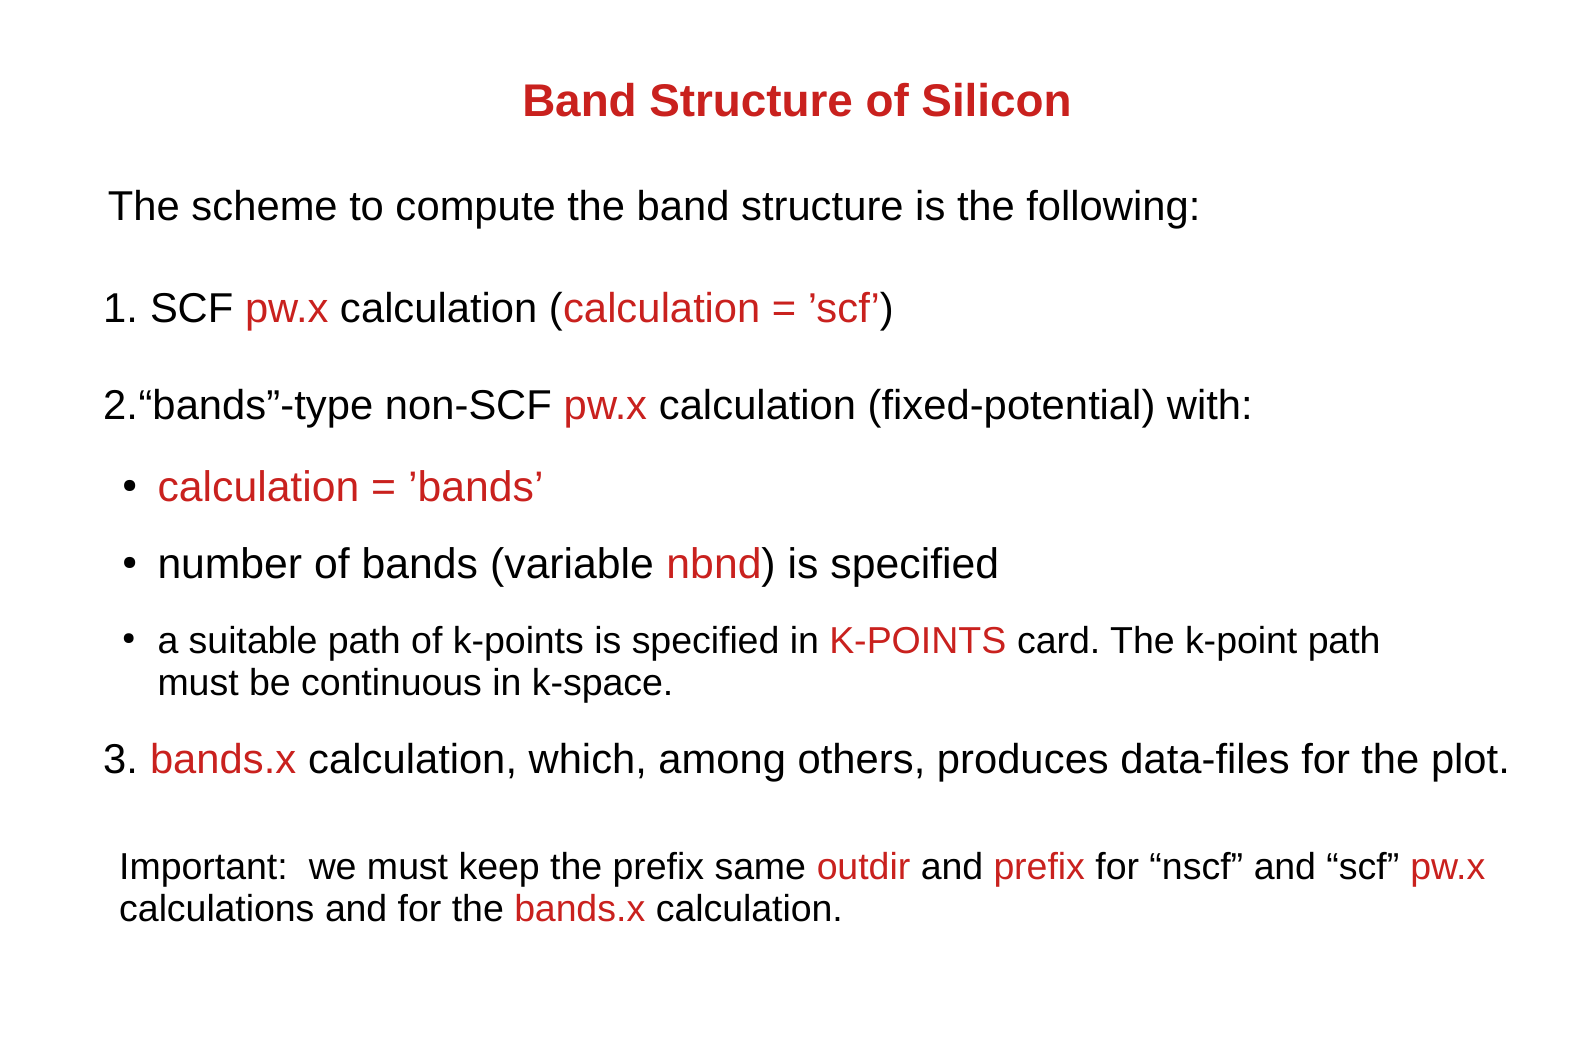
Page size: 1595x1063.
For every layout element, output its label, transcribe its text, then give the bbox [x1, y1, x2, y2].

text_box number of bands (variable nbnd) is specified [107, 532, 1081, 595]
text_box SCF pw.x calculation (calculation = ’scf’) “bands”-type non-SCF pw.x calculation (fixed-potential) with: bands.x calculation, which, among others, produces data-files for the plot. [88, 277, 1558, 805]
text_box calculation = ’bands’ [107, 455, 868, 519]
text_box Band Structure of Silicon [206, 67, 1388, 144]
text_box Important: we must keep the prefix same outdir and prefix for “nscf” and “scf” pw.x calculations and for the bands.x calculation. [104, 838, 1574, 951]
text_box a suitable path of k-points is specified in K-POINTS card. The k-point path must be continuous in k-space. [107, 611, 1471, 719]
text_box The scheme to compute the band structure is the following: [93, 175, 1563, 246]
